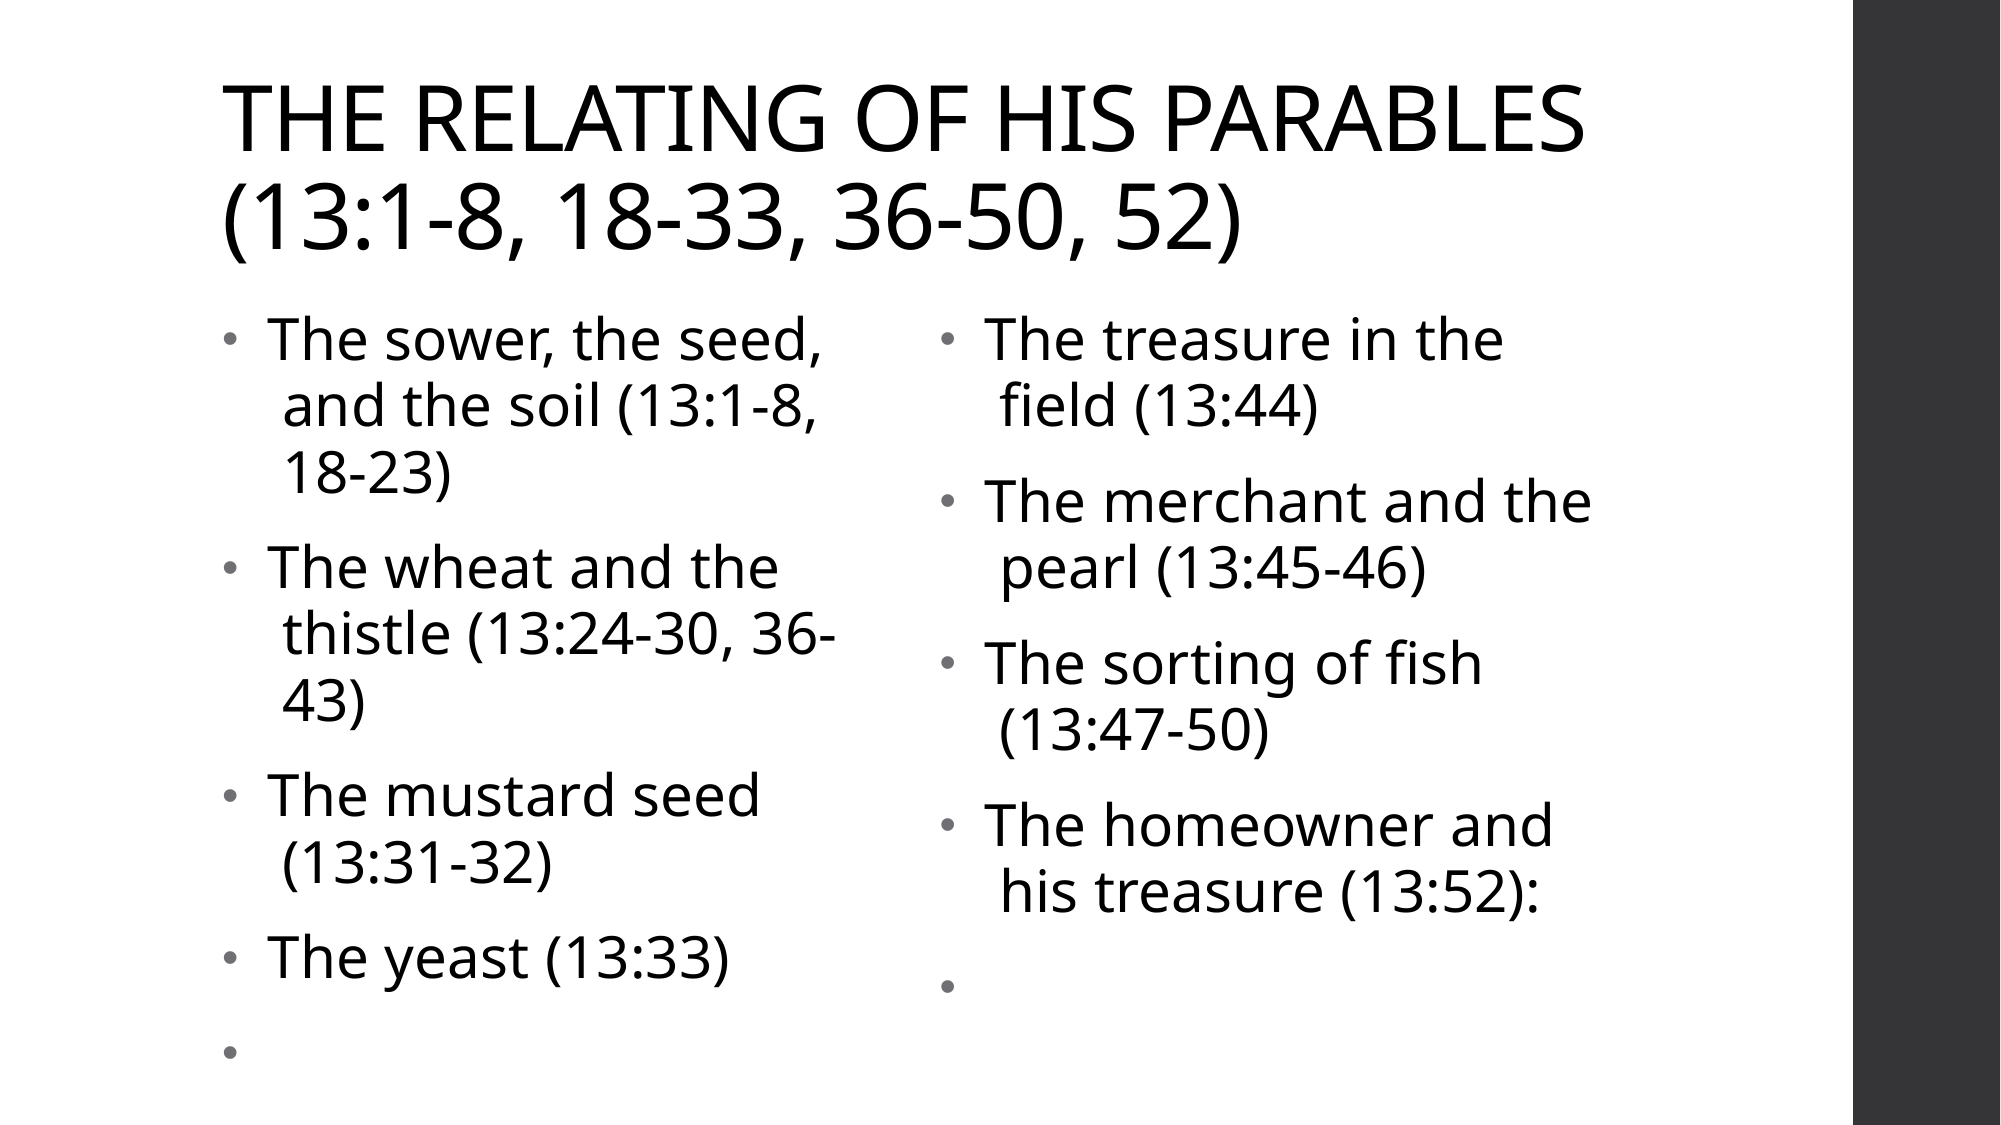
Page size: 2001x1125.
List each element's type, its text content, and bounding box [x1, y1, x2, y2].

list The treasure in the field (13:44) The merchant and the pearl (13:45-46) The sorting of fish (13:47-50) The homeowner and his treasure (13:52): [924, 299, 1617, 1014]
list The sower, the seed, and the soil (13:1-8, 18-23) The wheat and the thistle (13:24-30, 36-43) The mustard seed (13:31-32) The yeast (13:33) [207, 299, 900, 1014]
title THE RELATING OF HIS PARABLES (13:1-8, 18-33, 36-50, 52) [206, 60, 1797, 278]
